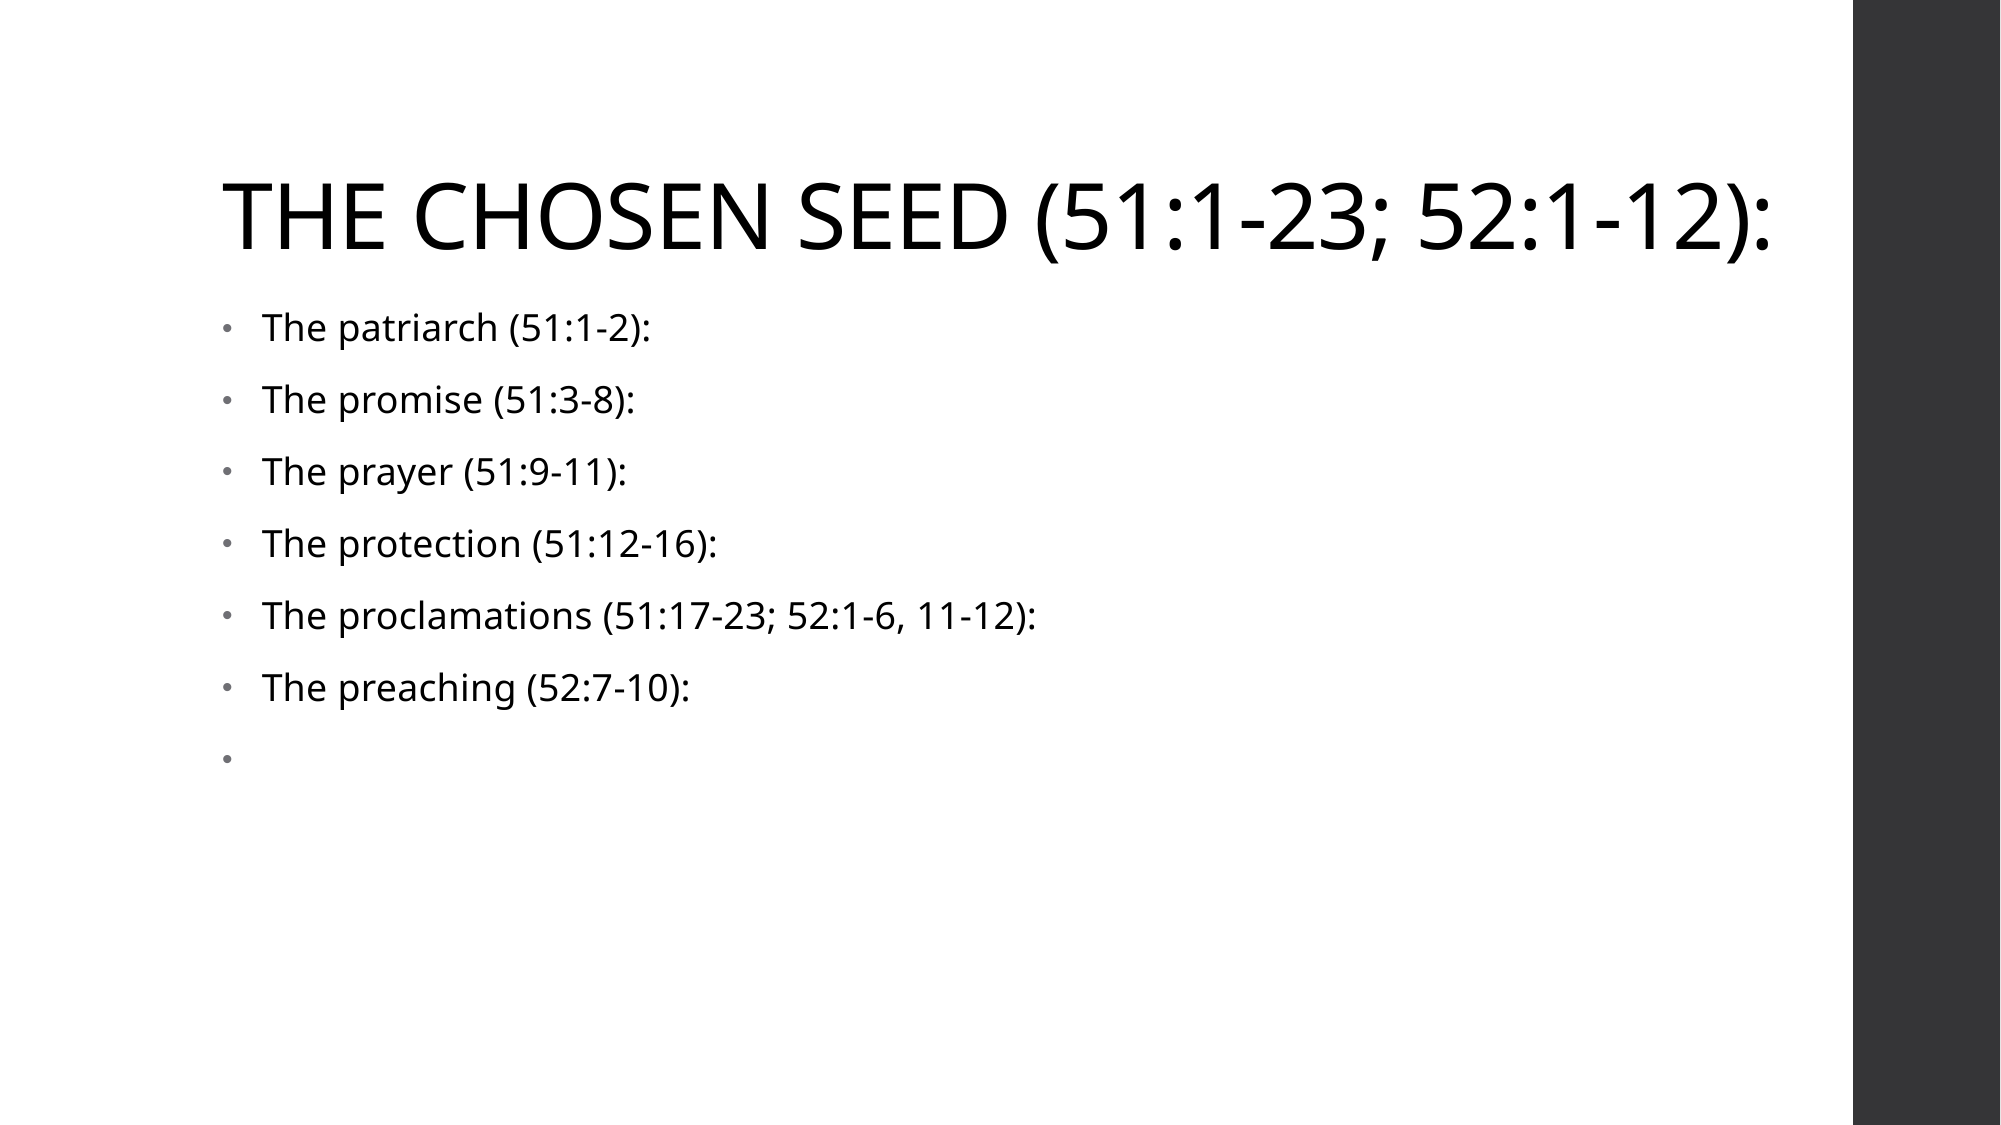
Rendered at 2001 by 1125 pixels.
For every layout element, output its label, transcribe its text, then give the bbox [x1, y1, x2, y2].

title THE CHOSEN SEED (51:1-23; 52:1-12): [206, 60, 1797, 278]
list The patriarch (51:1-2): The promise (51:3-8): The prayer (51:9-11): The protection (51:12-16): The proclamations (51:17-23; 52:1-6, 11-12): The preaching (52:7-10): [206, 299, 1617, 1014]
